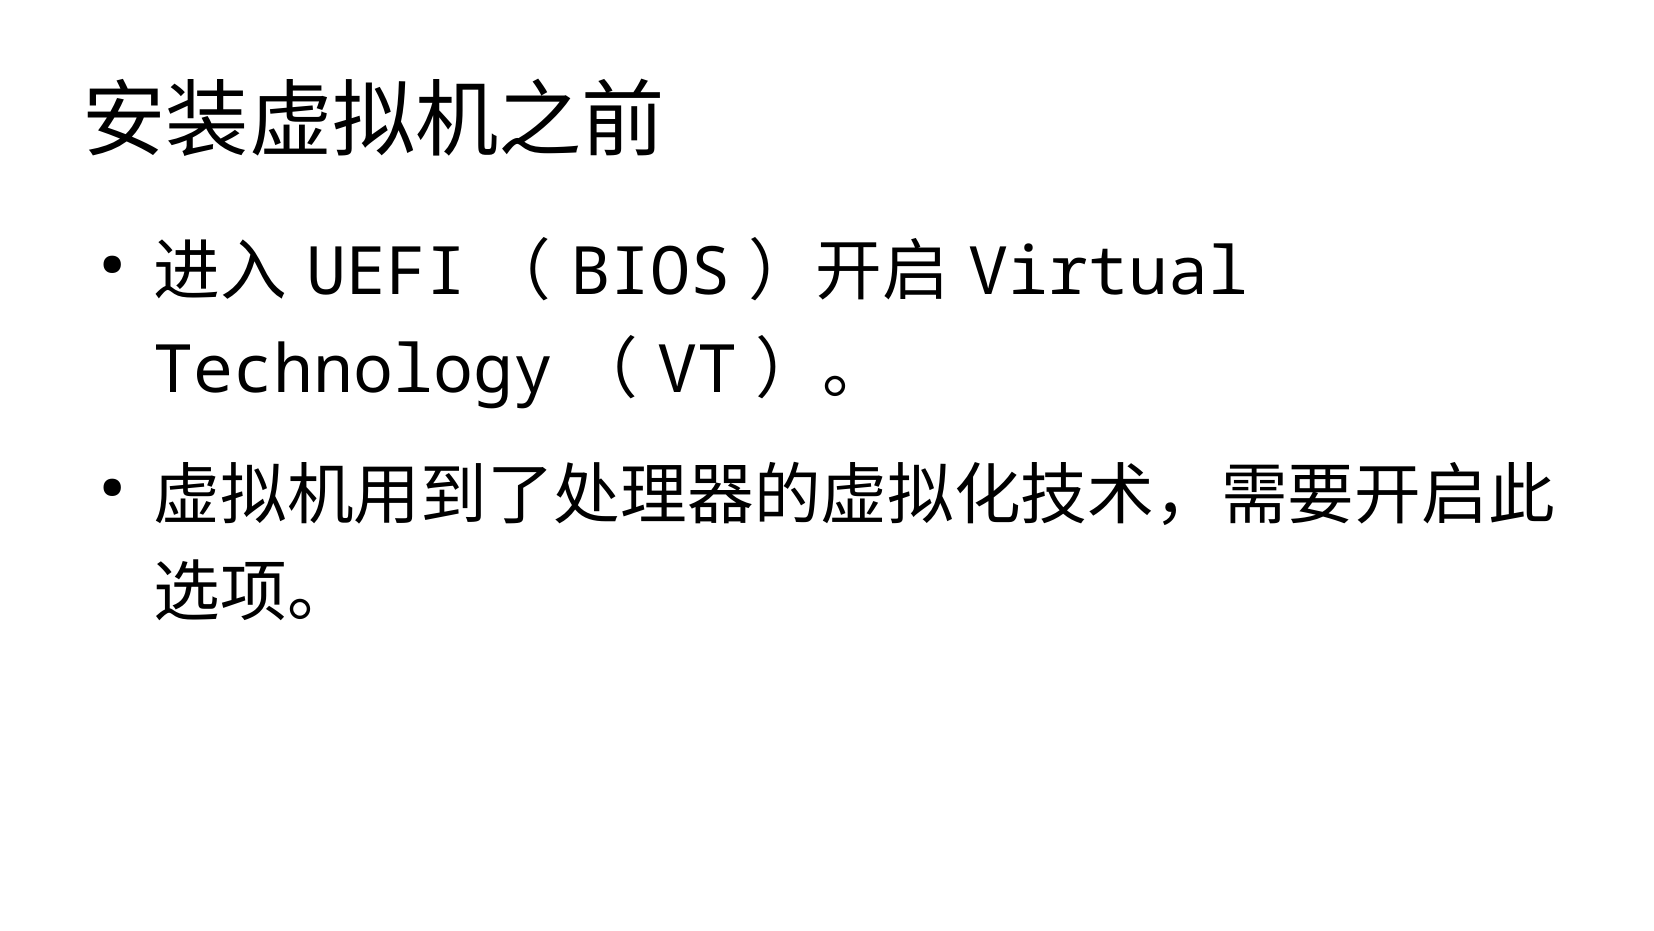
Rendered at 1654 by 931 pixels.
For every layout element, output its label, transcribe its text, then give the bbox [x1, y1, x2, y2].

list 进入UEFI（BIOS）开启Virtual Technology（VT）。 虚拟机用到了处理器的虚拟化技术，需要开启此选项。 [82, 217, 1571, 758]
title 安装虚拟机之前 [82, 37, 1571, 189]
